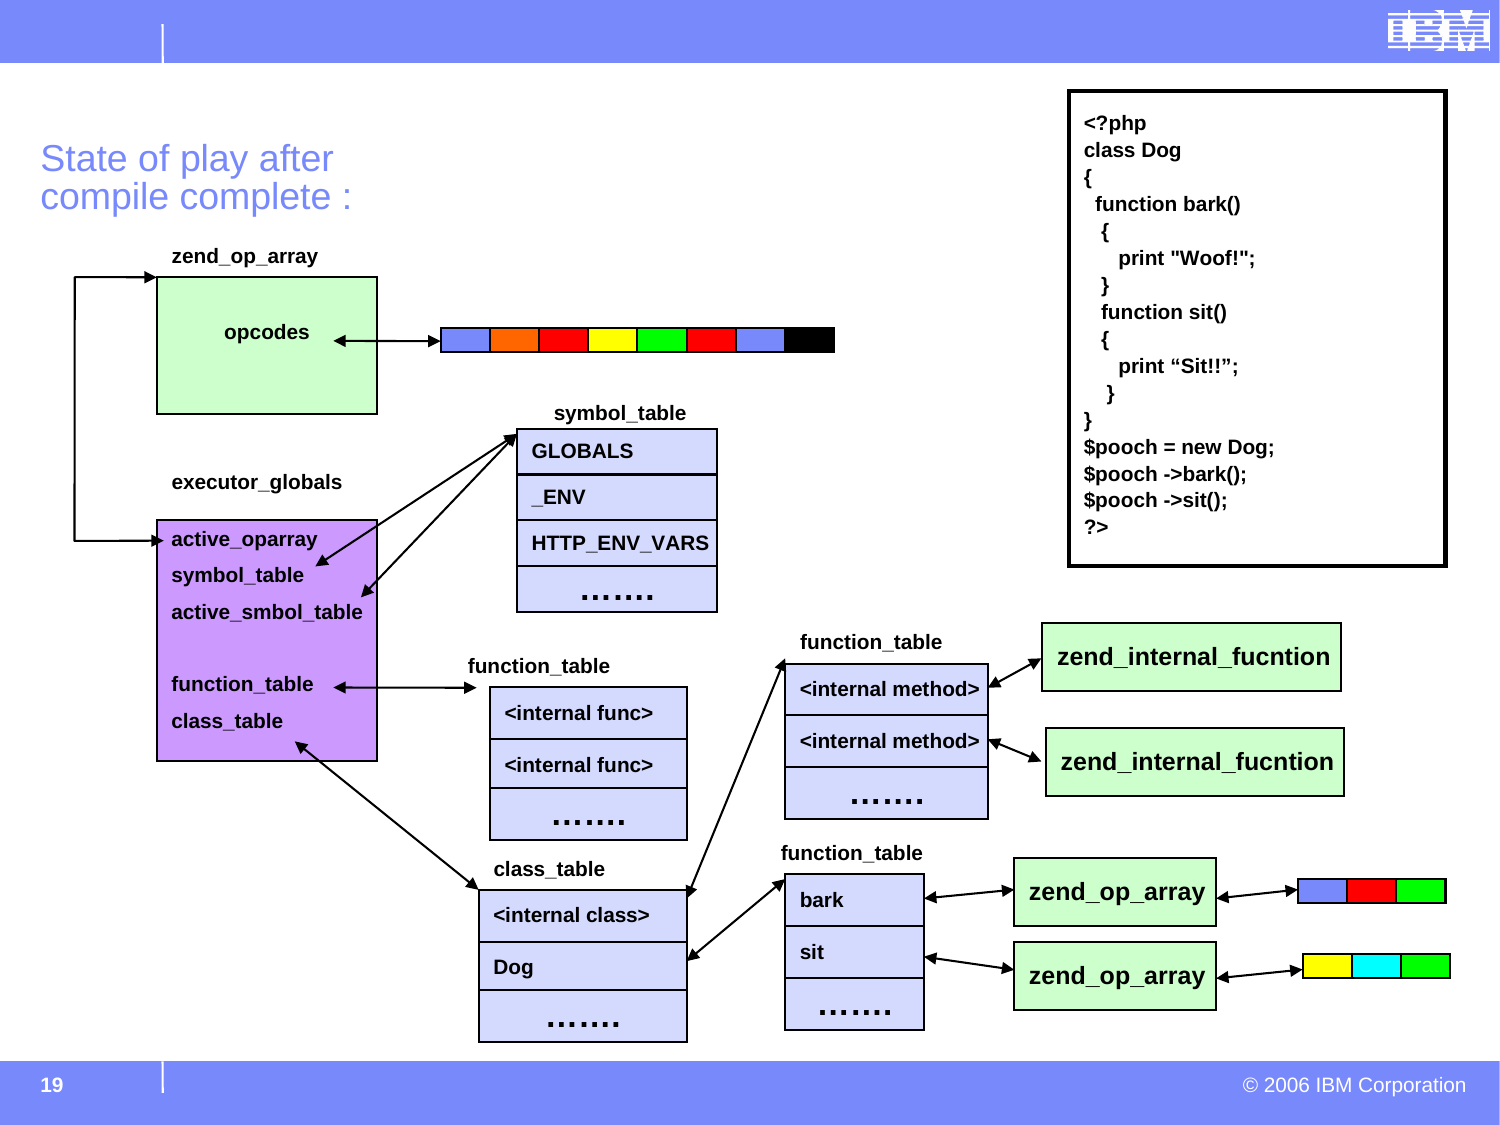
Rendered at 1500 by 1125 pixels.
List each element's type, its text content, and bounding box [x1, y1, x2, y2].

text_box [1297, 879, 1446, 904]
text_box _ENV [516, 474, 717, 520]
text_box opcodes [156, 277, 378, 414]
text_box zend_internal_fucntion [1045, 727, 1345, 797]
text_box GLOBALS [516, 428, 717, 474]
text_box <internal func> [489, 739, 687, 787]
text_box function_table [766, 834, 938, 874]
text_box <internal func> [489, 687, 687, 739]
text_box <internal method> [785, 715, 988, 767]
text_box ……. [489, 787, 687, 840]
text_box Dog [478, 941, 687, 990]
text_box HTTP_ENV_VARS [516, 520, 717, 566]
text_box bark [785, 874, 924, 926]
text_box ……. [785, 978, 924, 1030]
text_box function_table [453, 647, 625, 687]
text_box executor_globals [156, 462, 358, 502]
text_box <?php class Dog { function bark()‏ { print "Woof!"; } function sit()‏ { print “Sit!!”; } } $pooch = new Dog; $pooch ->bark(); $pooch ->sit(); ?> [1069, 91, 1446, 567]
text_box ……. [785, 767, 988, 820]
text_box <internal class> [478, 889, 687, 941]
text_box ……. [516, 566, 717, 612]
text_box zend_op_array [1014, 857, 1217, 927]
text_box [1302, 954, 1451, 979]
text_box zend_op_array [156, 236, 334, 276]
text_box symbol_table [538, 393, 702, 433]
text_box zend_internal_fucntion [1042, 622, 1341, 692]
text_box function_table [785, 623, 958, 663]
text_box active_oparray symbol_table active_smbol_table function_table class_table [156, 520, 378, 762]
title State of play after compile complete : [25, 103, 378, 225]
text_box class_table [478, 849, 621, 889]
text_box zend_op_array [1014, 941, 1217, 1011]
text_box sit [785, 926, 924, 978]
text_box [440, 327, 835, 352]
text_box <internal method> [785, 663, 988, 715]
text_box ……. [478, 990, 687, 1043]
